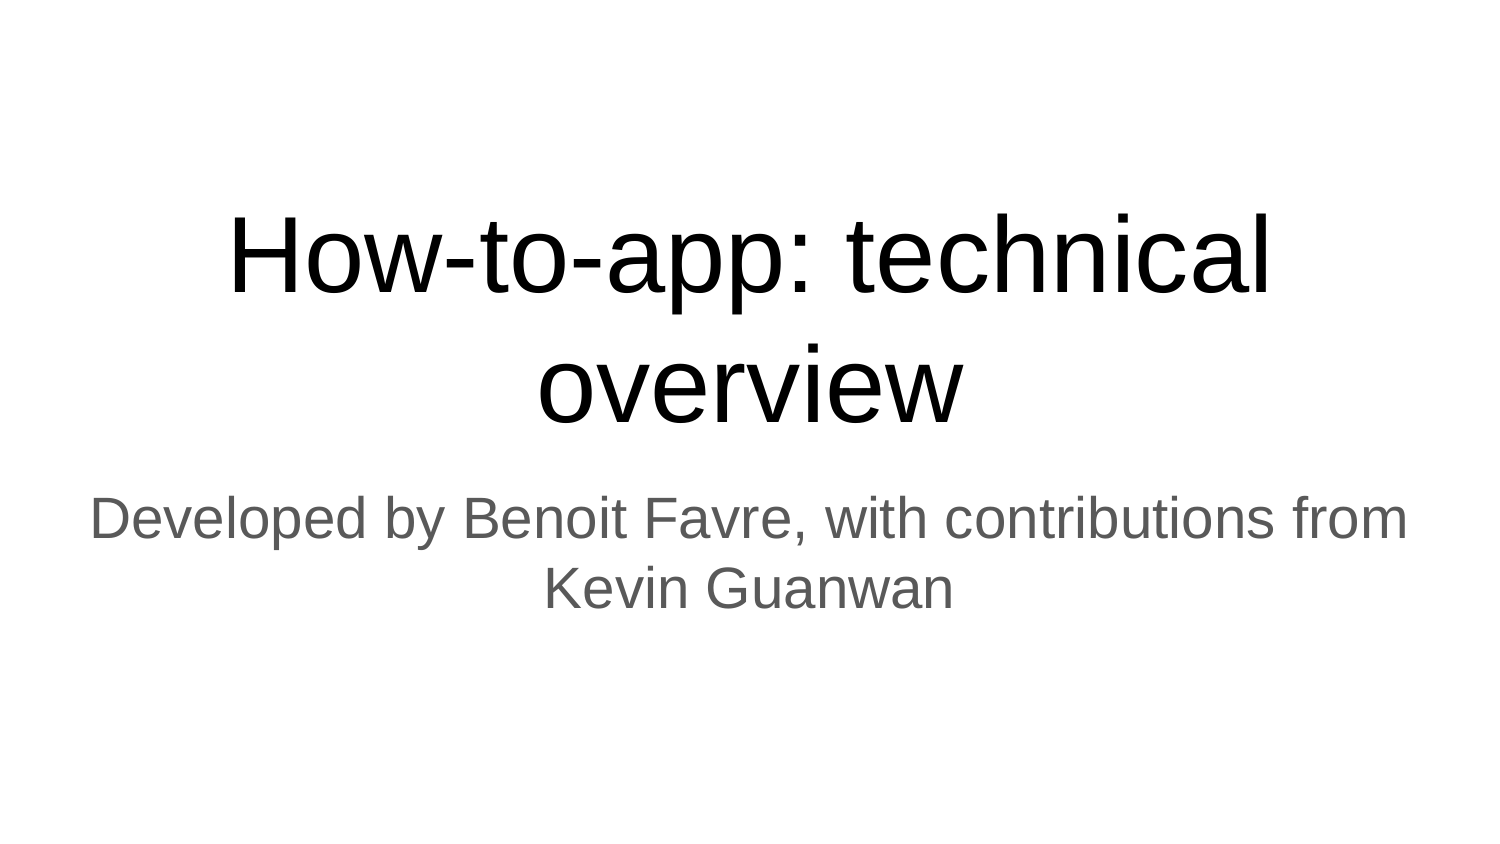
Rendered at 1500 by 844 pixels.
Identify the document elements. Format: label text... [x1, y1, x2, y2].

subtitle Developed by Benoit Favre, with contributions from Kevin Guanwan [51, 464, 1449, 595]
title How-to-app: technical overview [51, 122, 1449, 459]
